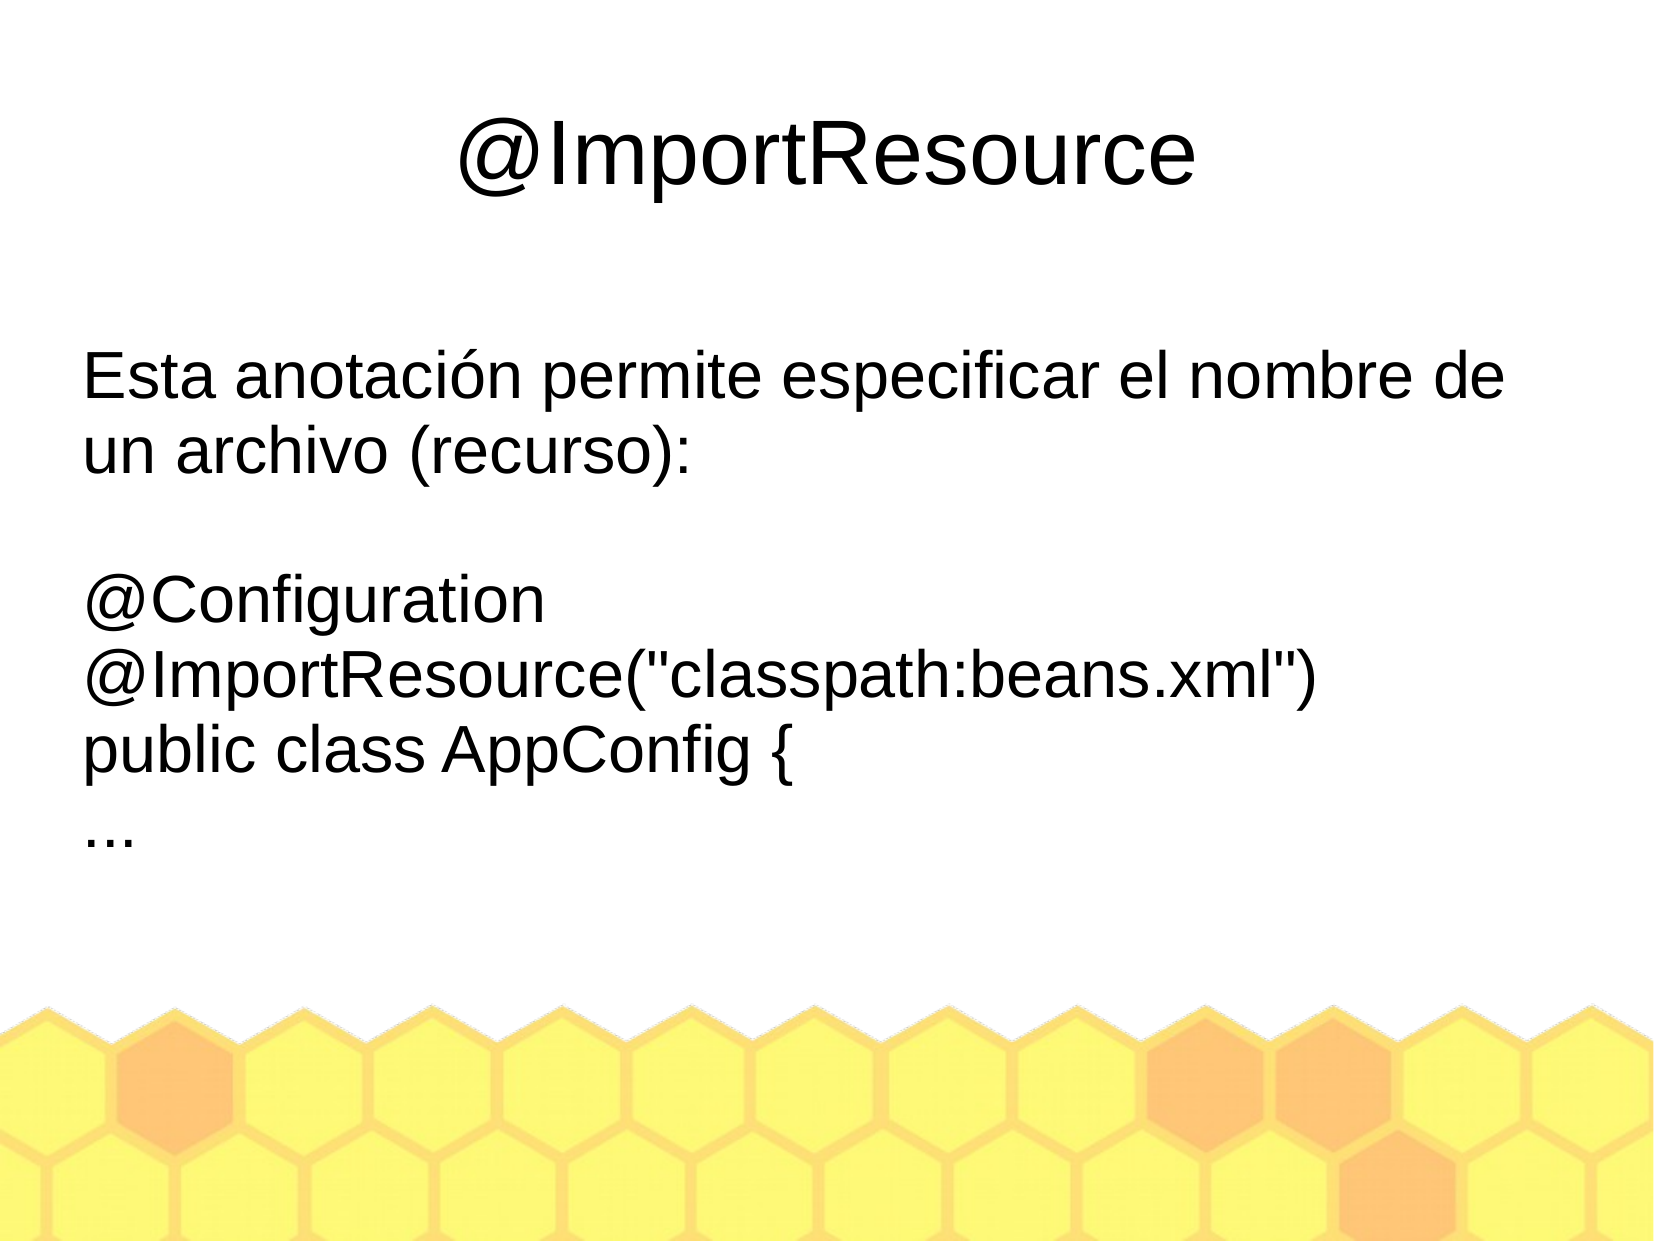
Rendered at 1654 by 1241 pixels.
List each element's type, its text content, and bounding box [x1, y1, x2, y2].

subtitle Esta anotación permite especificar el nombre de un archivo (recurso): @Configuration @ImportResource("classpath:beans.xml") public class AppConfig { ... [82, 240, 1571, 960]
title @ImportResource [82, 49, 1571, 240]
picture [0, 1001, 1654, 1241]
